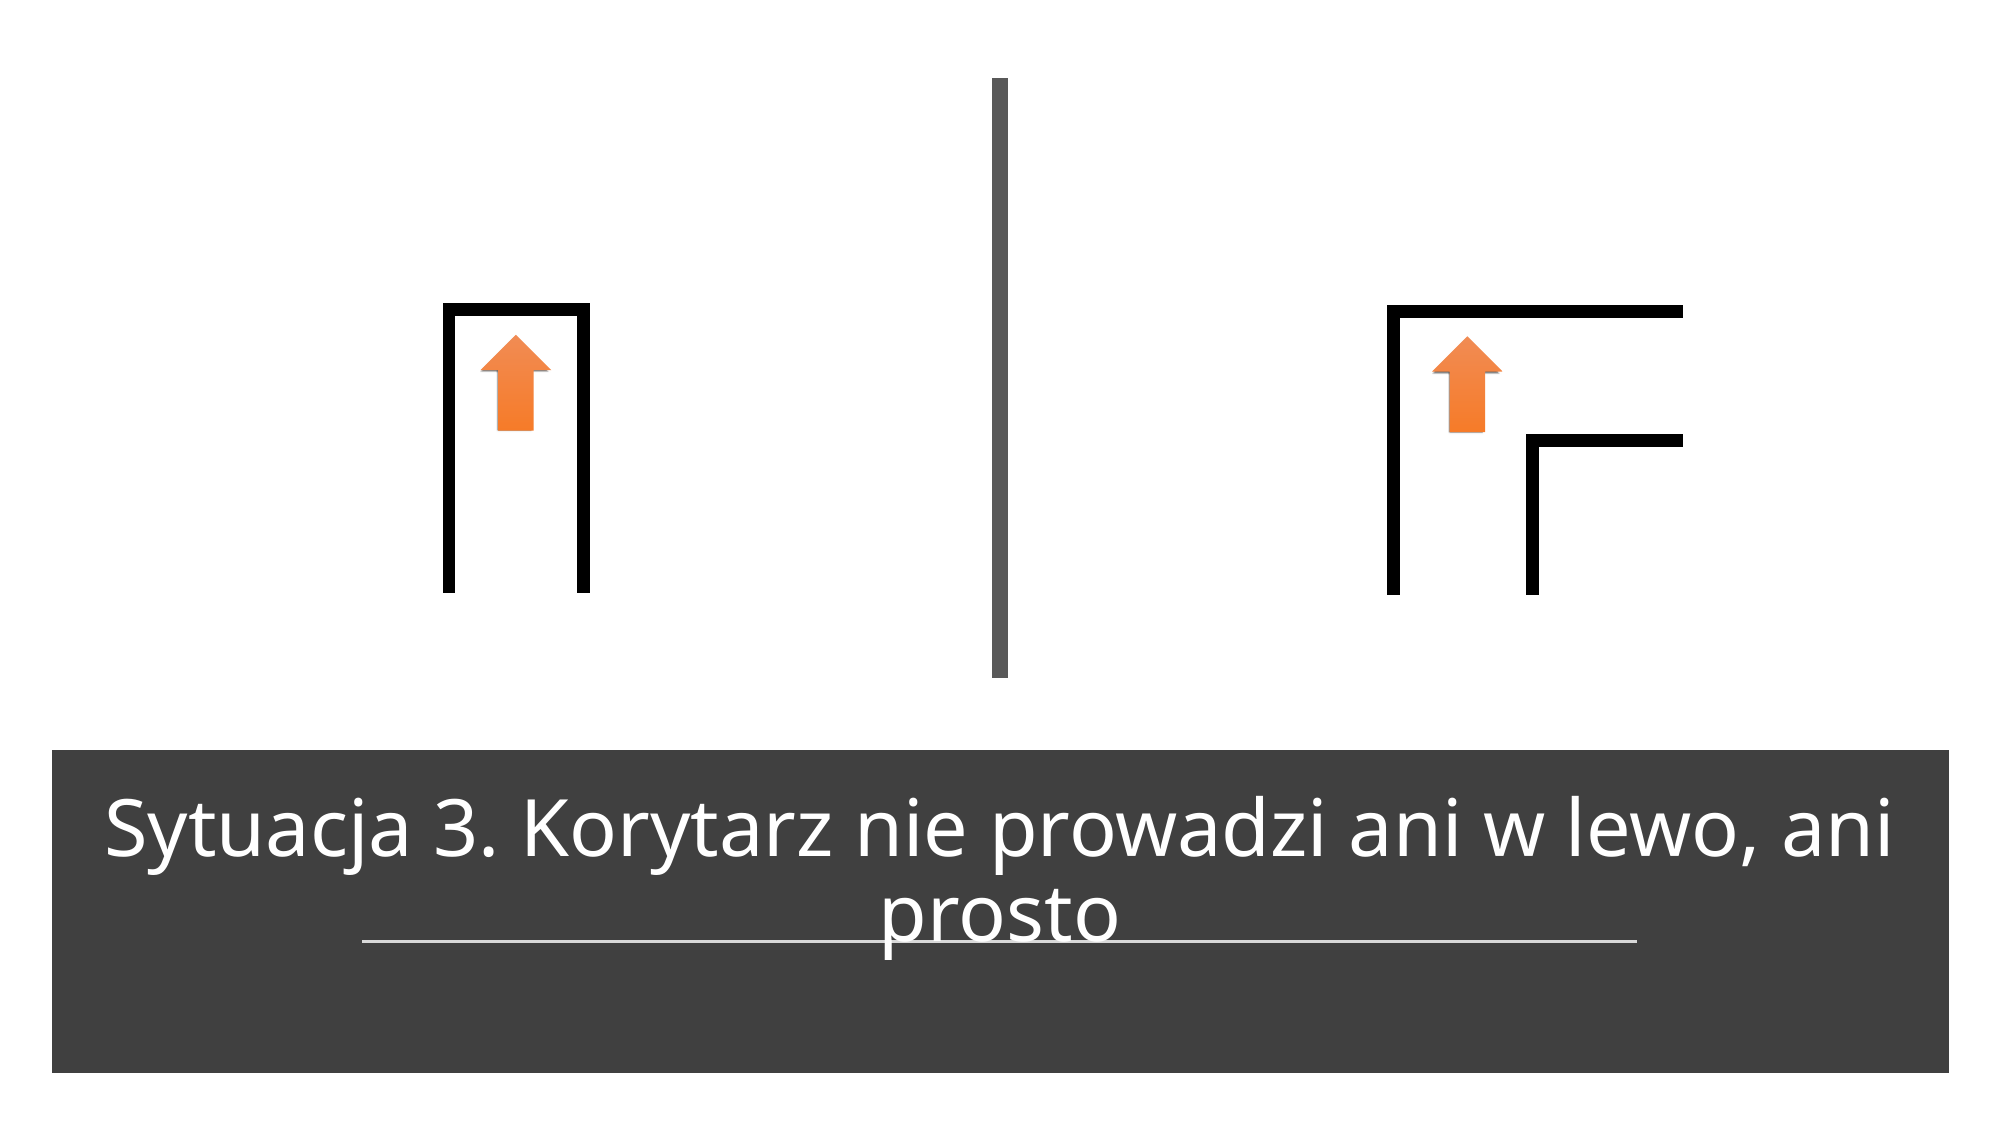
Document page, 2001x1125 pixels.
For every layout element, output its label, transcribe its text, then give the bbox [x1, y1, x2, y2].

title Sytuacja 3. Korytarz nie prowadzi ani w lewo, ani prosto [86, 780, 1914, 933]
text_box [0, 0, 2000, 1125]
